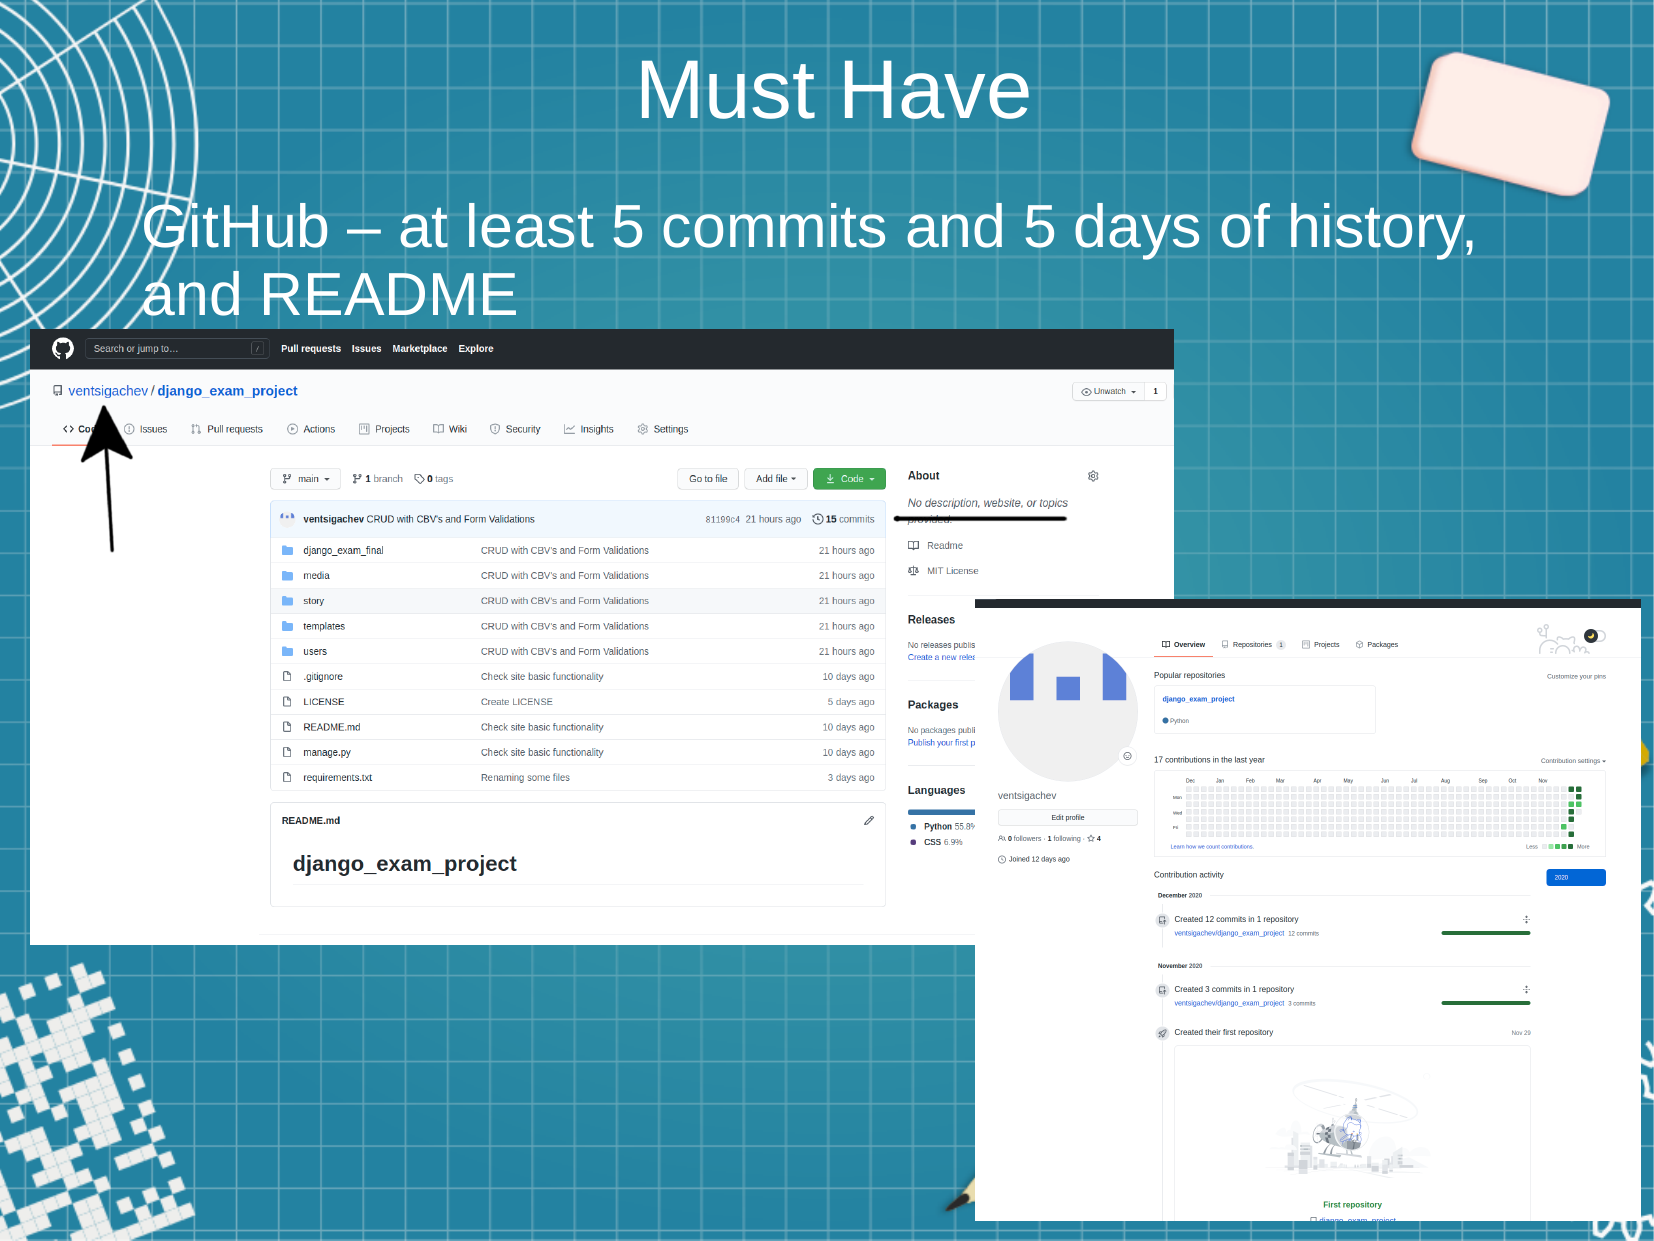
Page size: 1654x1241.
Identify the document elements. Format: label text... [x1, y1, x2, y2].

list GitHub – at least 5 commits and 5 days of history, and README [90, 192, 1579, 331]
title Must Have [90, 15, 1579, 166]
picture [0, 0, 1654, 1241]
